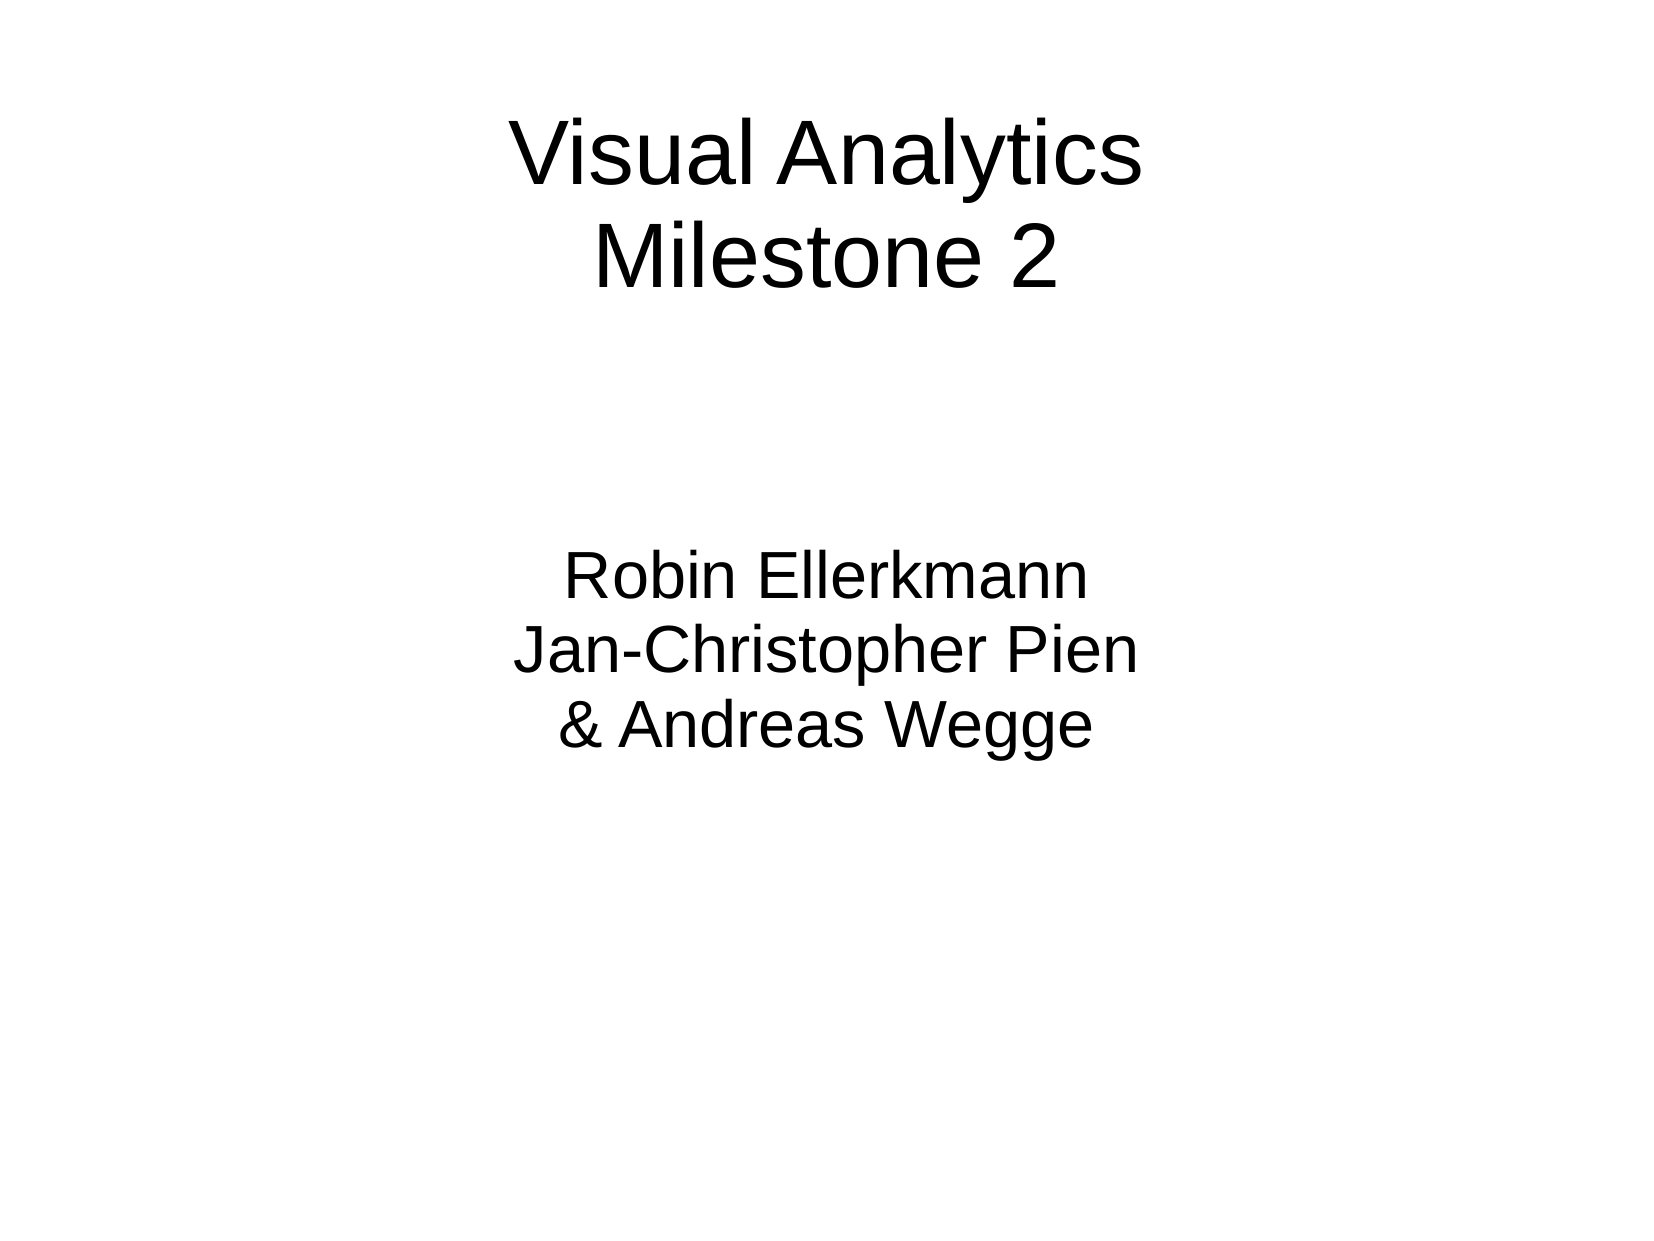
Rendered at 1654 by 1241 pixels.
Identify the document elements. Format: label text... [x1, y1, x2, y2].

title Visual Analytics Milestone 2 [82, 0, 1571, 290]
subtitle Robin Ellerkmann Jan-Christopher Pien & Andreas Wegge [82, 290, 1571, 1010]
